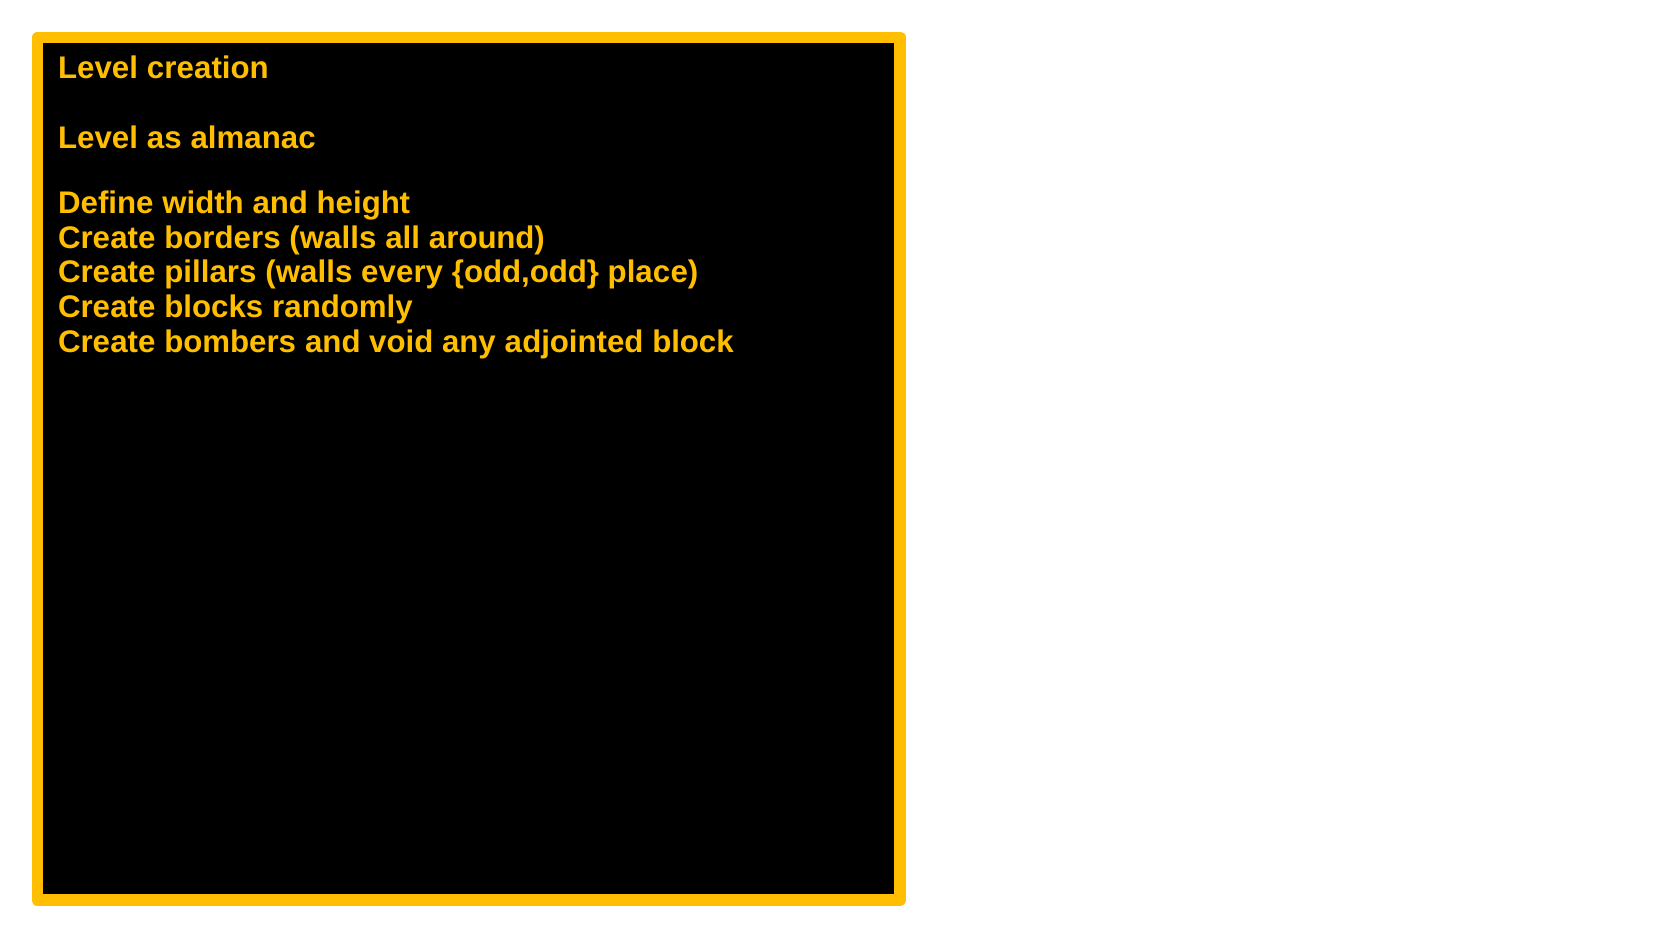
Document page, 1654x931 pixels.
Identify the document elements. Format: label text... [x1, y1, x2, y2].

text_box Level creation Level as almanac Define width and height Create borders (walls all around) Create pillars (walls every {odd,odd} place) Create blocks randomly Create bombers and void any adjointed block [37, 37, 900, 900]
